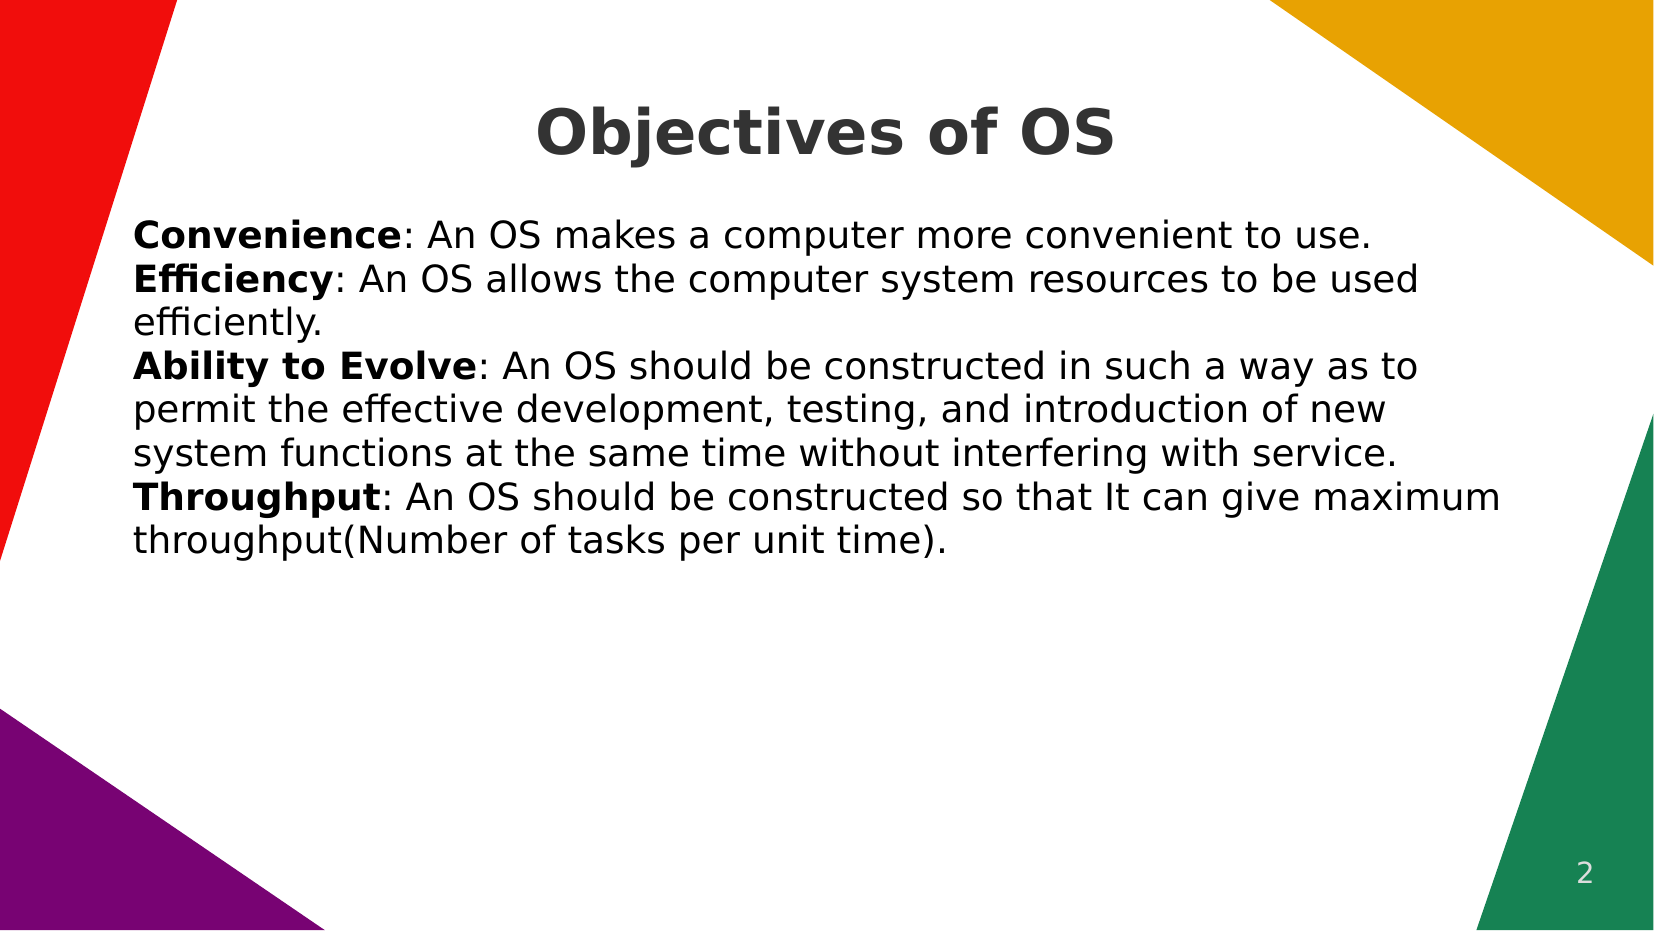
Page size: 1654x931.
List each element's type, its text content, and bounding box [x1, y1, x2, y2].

title Objectives of OS [118, 59, 1536, 206]
text_box Convenience: An OS makes a computer more convenient to use. Efficiency: An OS allows the computer system resources to be used efficiently. Ability to Evolve: An OS should be constructed in such a way as to permit the effective development, testing, and introduction of new system functions at the same time without interfering with service. Throughput: An OS should be constructed so that It can give maximum throughput(Number of tasks per unit time). [118, 206, 1536, 768]
